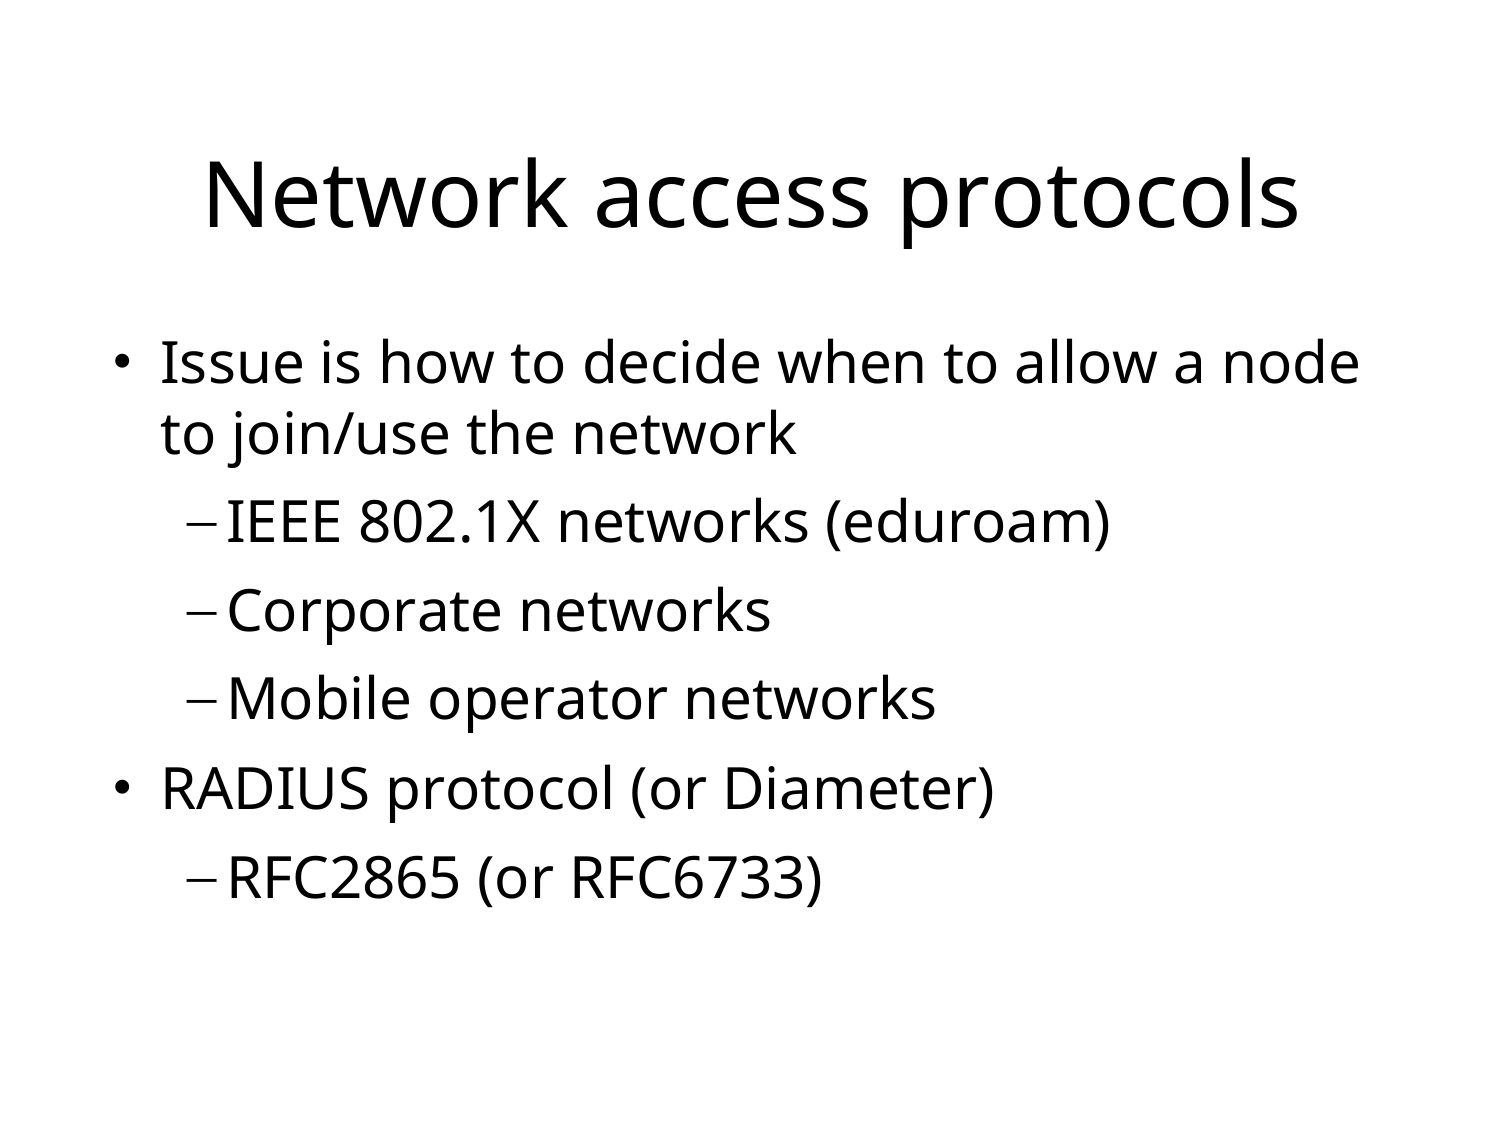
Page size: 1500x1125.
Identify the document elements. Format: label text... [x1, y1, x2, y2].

list Issue is how to decide when to allow a node to join/use the network IEEE 802.1X networks (eduroam) Corporate networks Mobile operator networks RADIUS protocol (or Diameter) RFC2865 (or RFC6733) [112, 324, 1388, 1107]
title Network access protocols [114, 96, 1390, 284]
